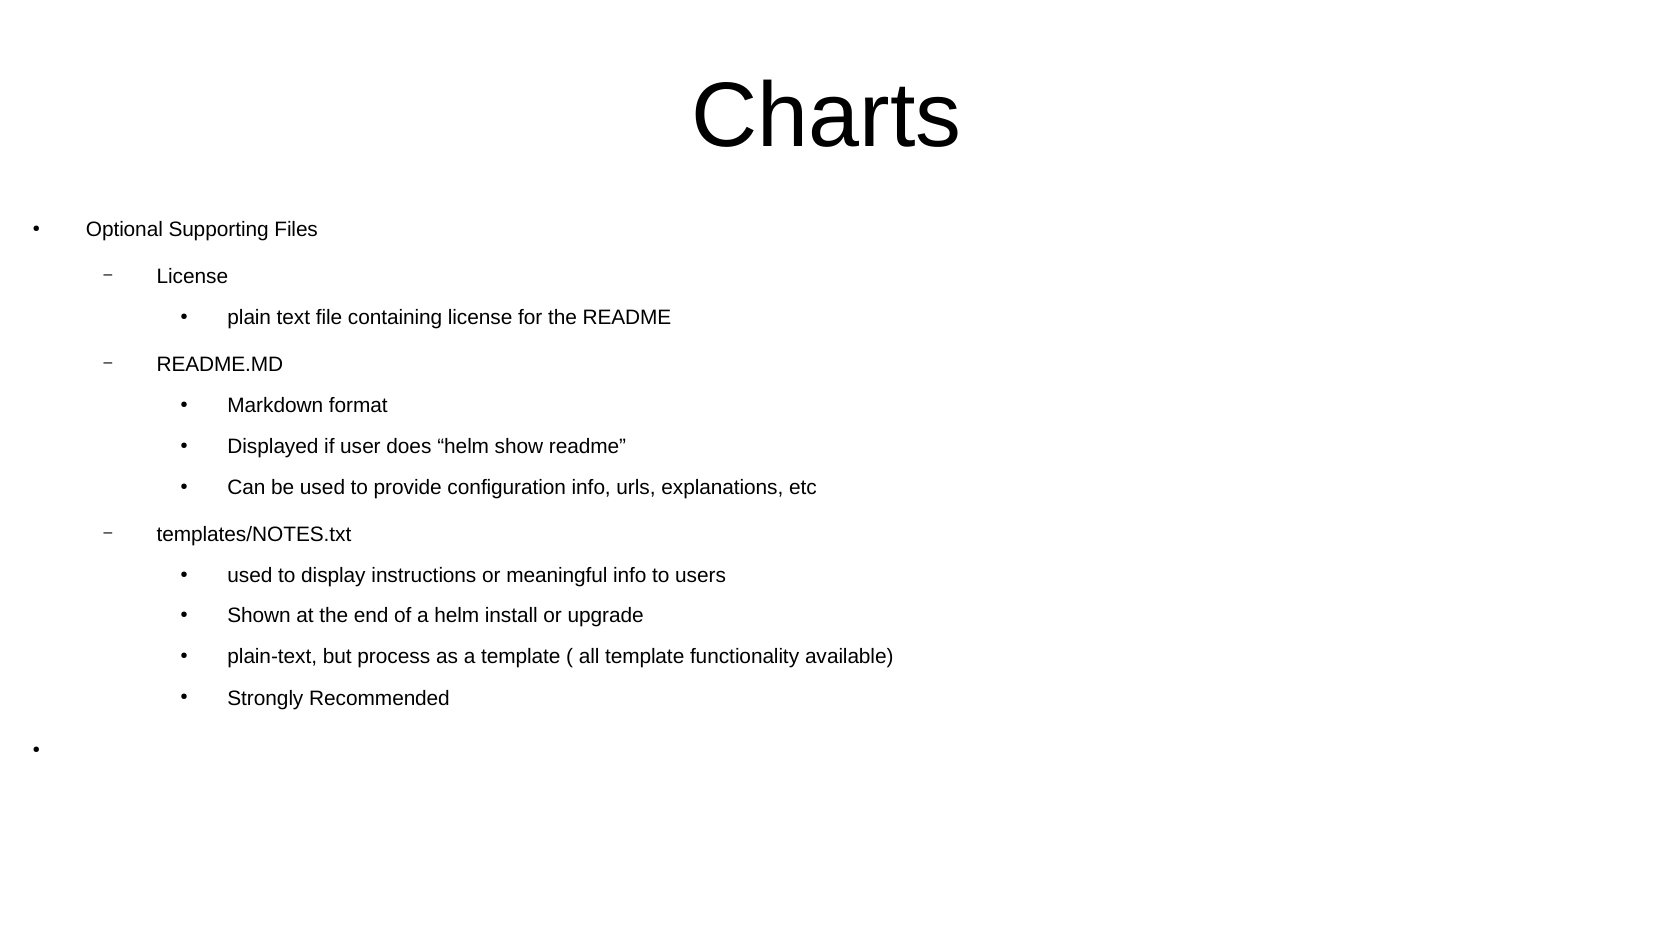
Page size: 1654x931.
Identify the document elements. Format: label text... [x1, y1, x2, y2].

list Optional Supporting Files License plain text file containing license for the README README.MD Markdown format Displayed if user does “helm show readme” Can be used to provide configuration info, urls, explanations, etc templates/NOTES.txt used to display instructions or meaningful info to users Shown at the end of a helm install or upgrade plain-text, but process as a template ( all template functionality available) Strongly Recommended [15, 217, 1571, 916]
title Charts [82, 37, 1571, 193]
